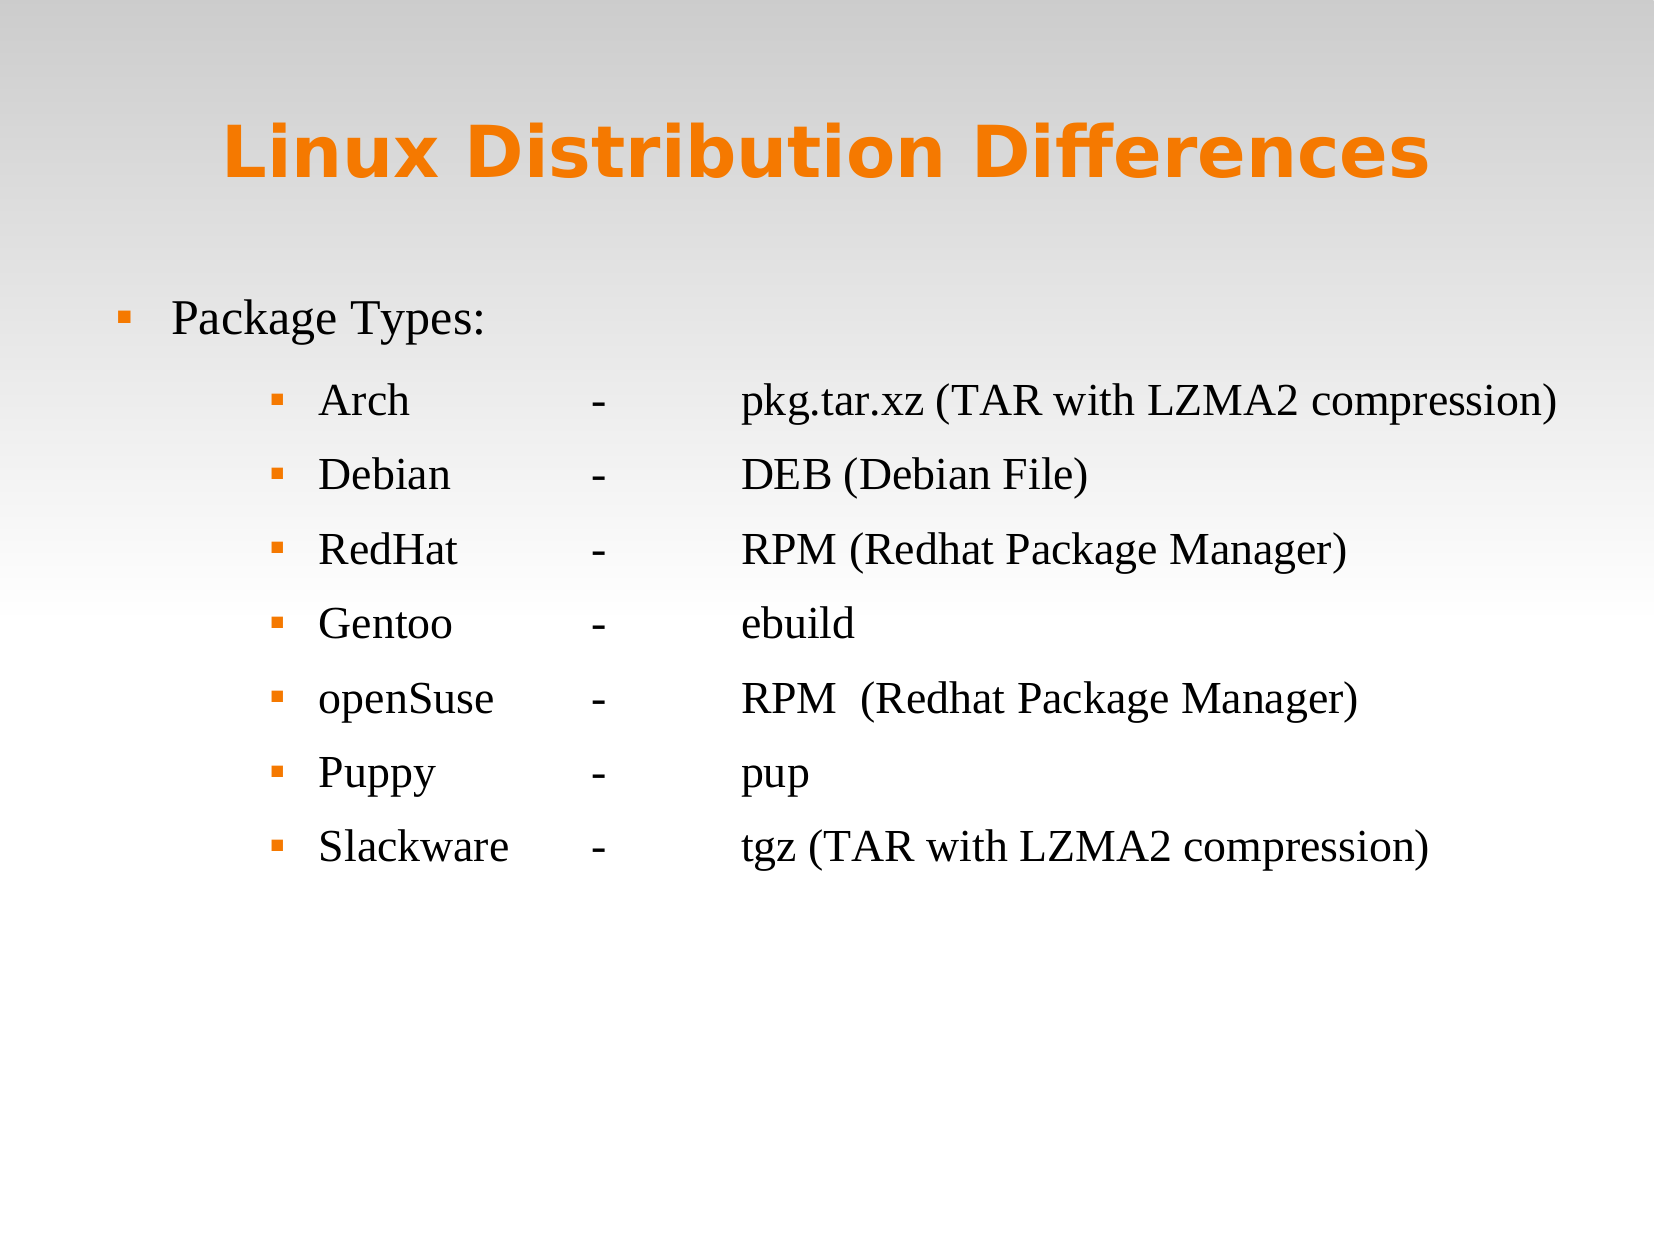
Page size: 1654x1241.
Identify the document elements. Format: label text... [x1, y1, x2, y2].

title Linux Distribution Differences [82, 49, 1571, 257]
list Package Types: Arch - pkg.tar.xz (TAR with LZMA2 compression) Debian - DEB (Debian File) RedHat - RPM (Redhat Package Manager) Gentoo - ebuild openSuse - RPM (Redhat Package Manager) Puppy - pup Slackware - tgz (TAR with LZMA2 compression) [82, 290, 1571, 1109]
